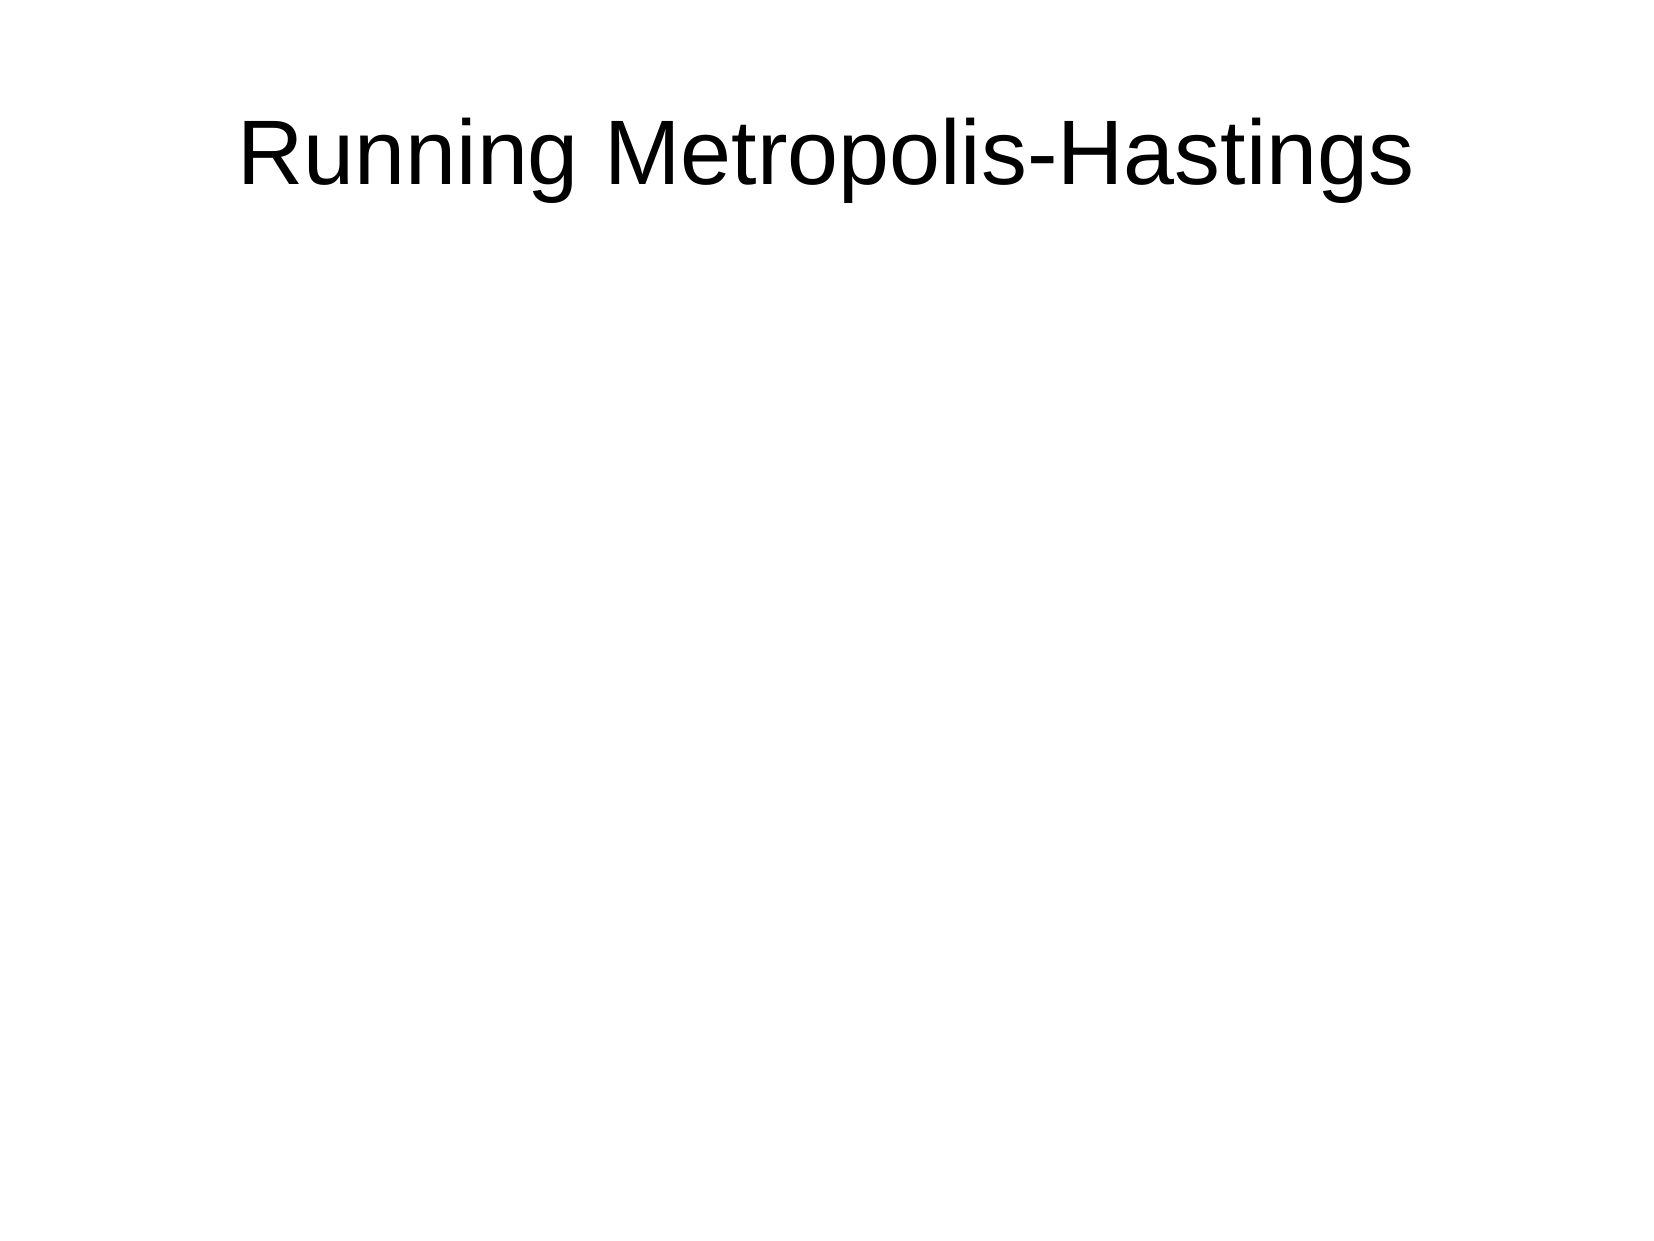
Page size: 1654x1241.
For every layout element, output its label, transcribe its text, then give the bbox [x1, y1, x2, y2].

title Running Metropolis-Hastings [82, 49, 1571, 257]
